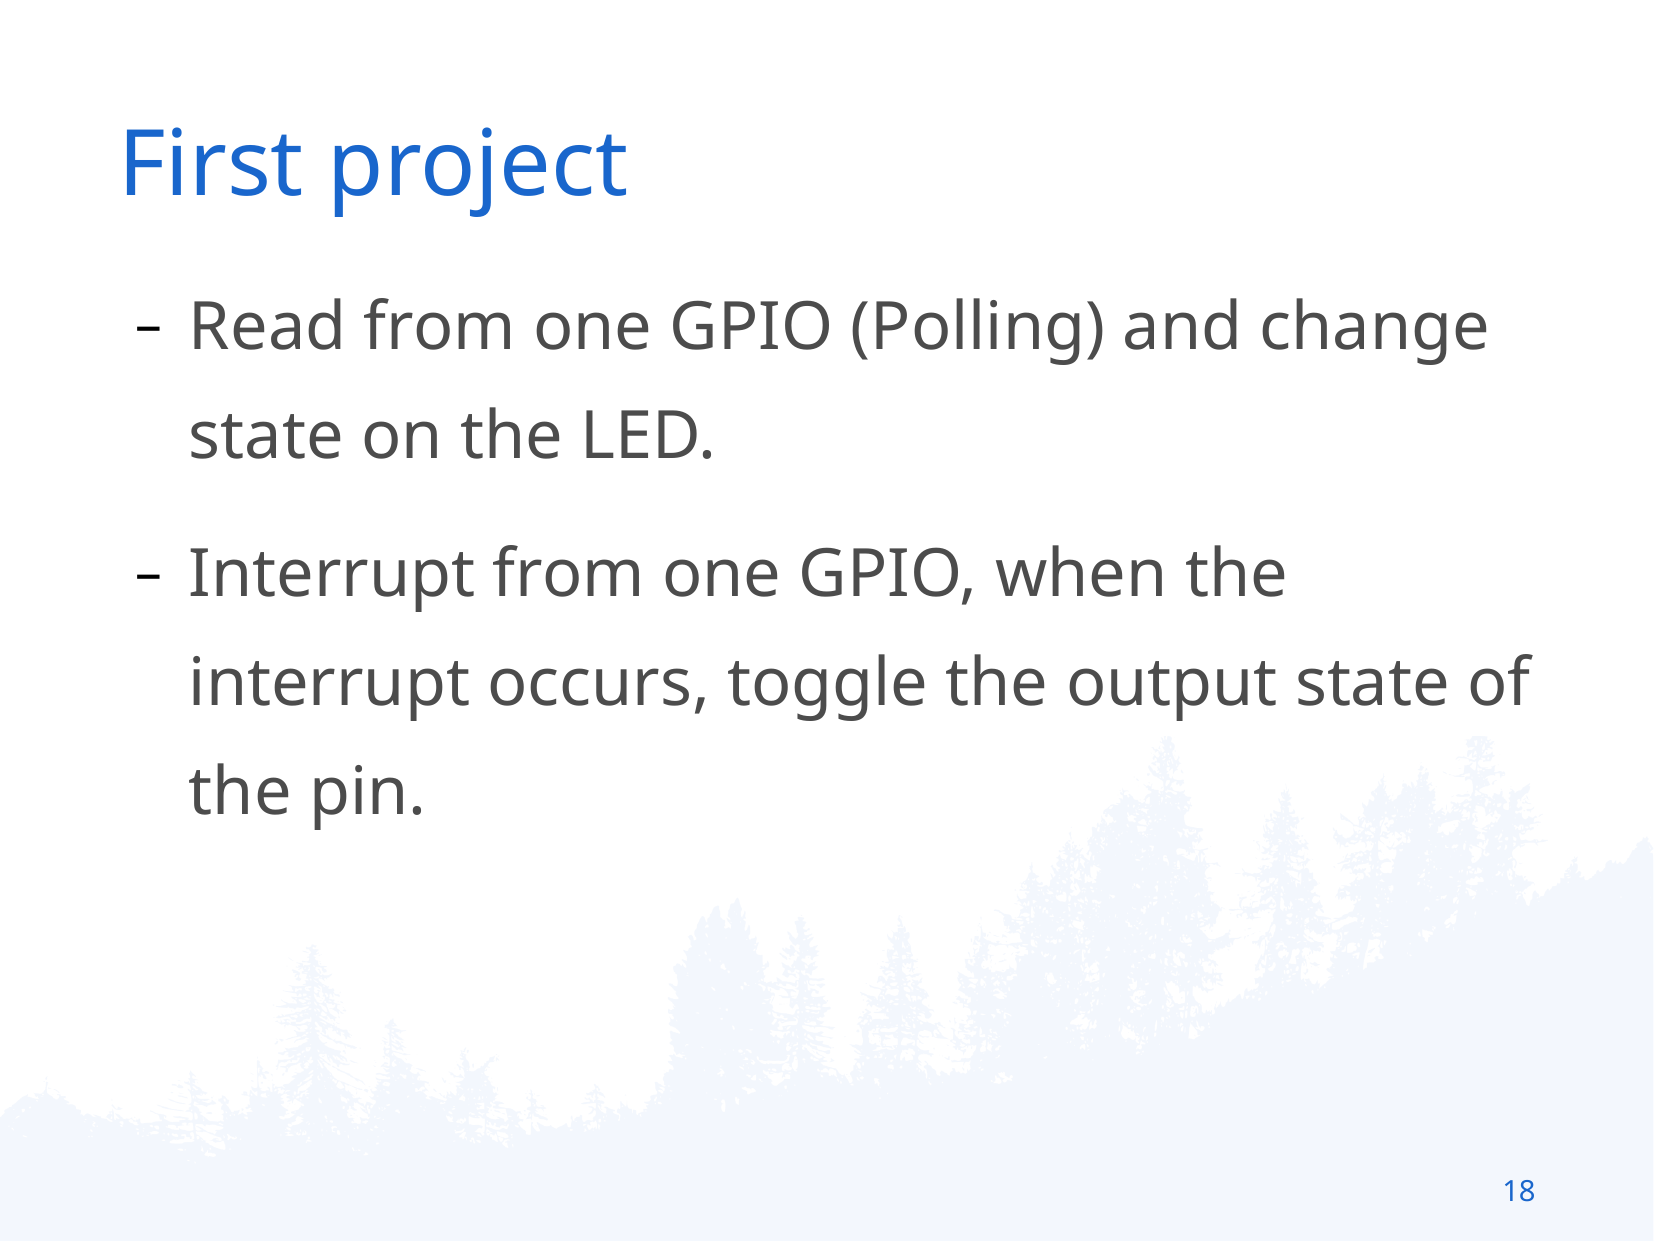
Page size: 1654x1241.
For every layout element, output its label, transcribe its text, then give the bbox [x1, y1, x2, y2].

picture [0, 736, 1654, 1241]
title First project [118, 88, 1536, 231]
list Read from one GPIO (Polling) and change state on the LED. Interrupt from one GPIO, when the interrupt occurs, toggle the output state of the pin. [118, 259, 1536, 980]
